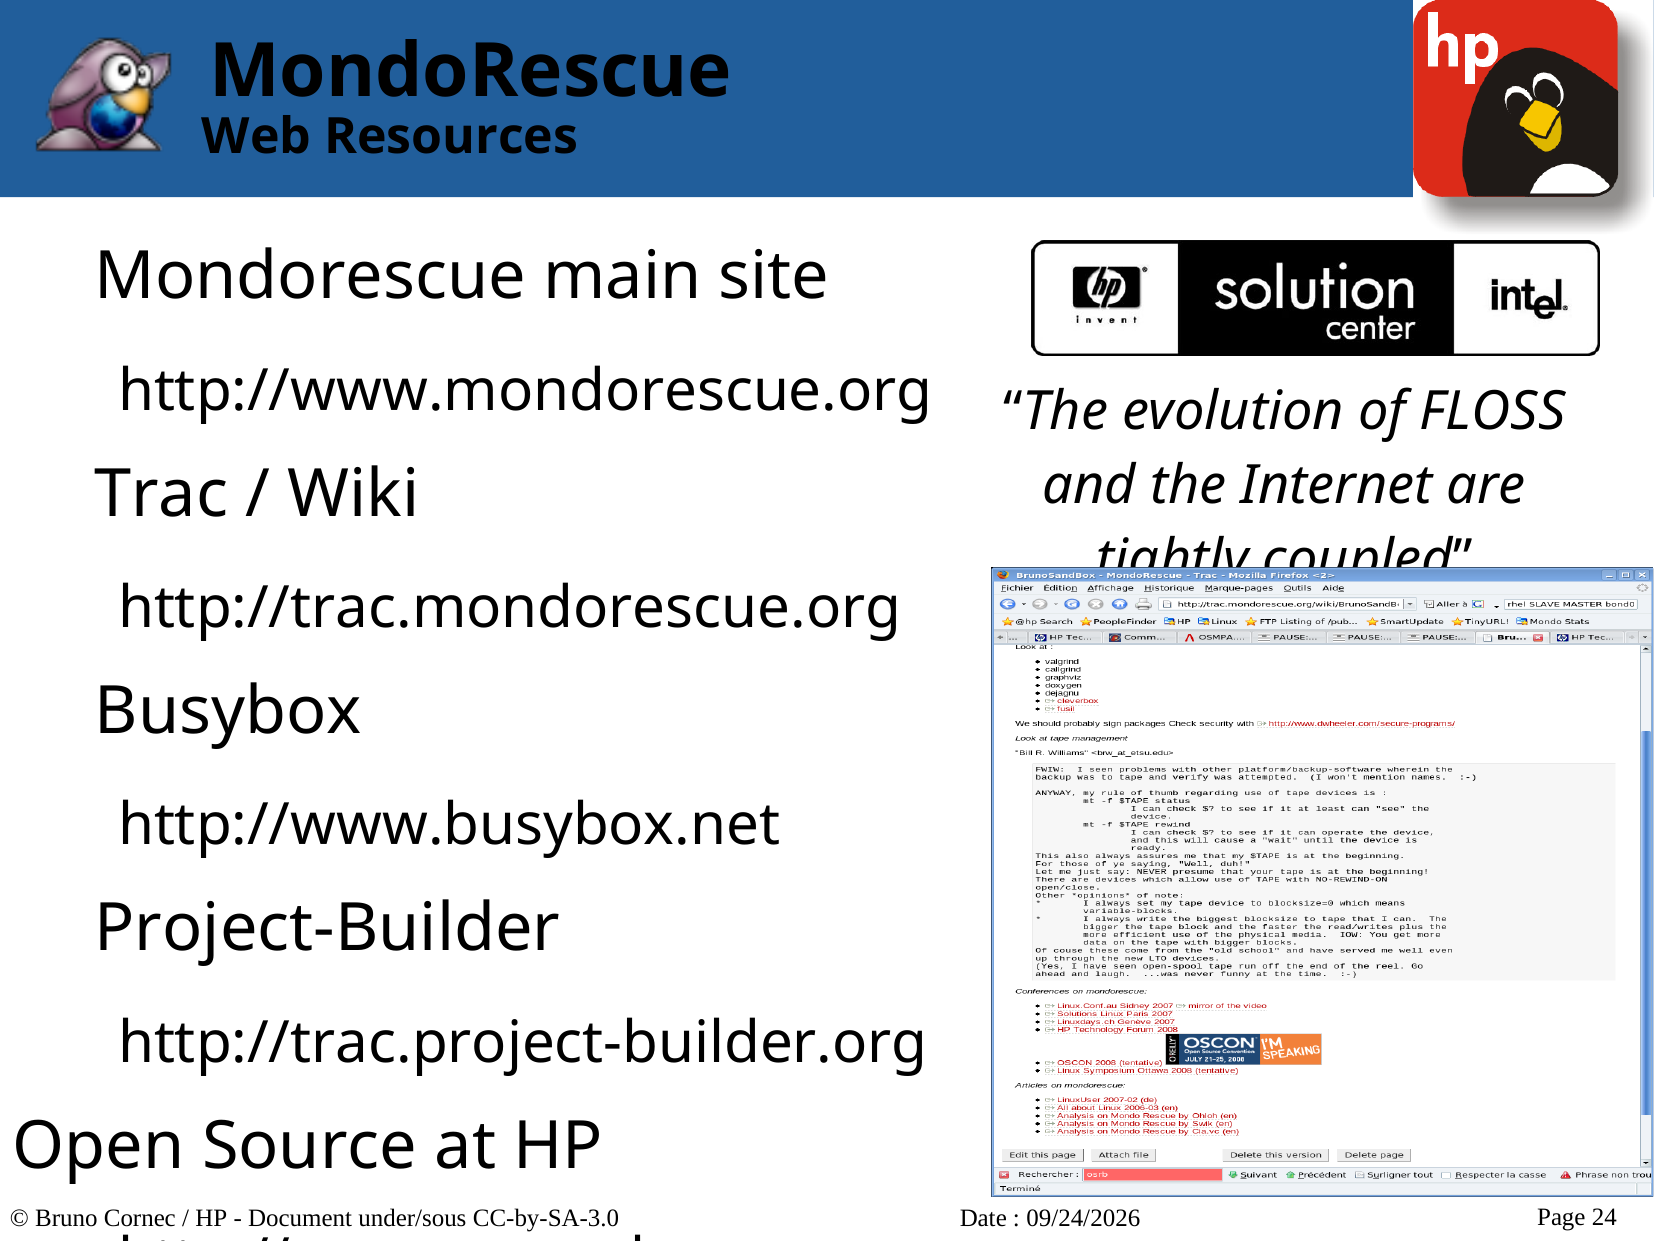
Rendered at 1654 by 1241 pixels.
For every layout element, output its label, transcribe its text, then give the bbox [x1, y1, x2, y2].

picture [991, 567, 1654, 1197]
picture [1413, 0, 1654, 235]
picture [1031, 240, 1600, 356]
picture [0, 0, 211, 199]
title Web Resources [201, 32, 1191, 241]
list Mondorescue main site http://www.mondorescue.org Trac / Wiki http://trac.mondorescue.org Busybox http://www.busybox.net Project-Builder http://trac.project-builder.org Open Source at HP http://opensource.hp.com [11, 227, 1089, 1241]
text_box “The evolution of FLOSS and the Internet are tightly coupled” [1003, 371, 1632, 567]
